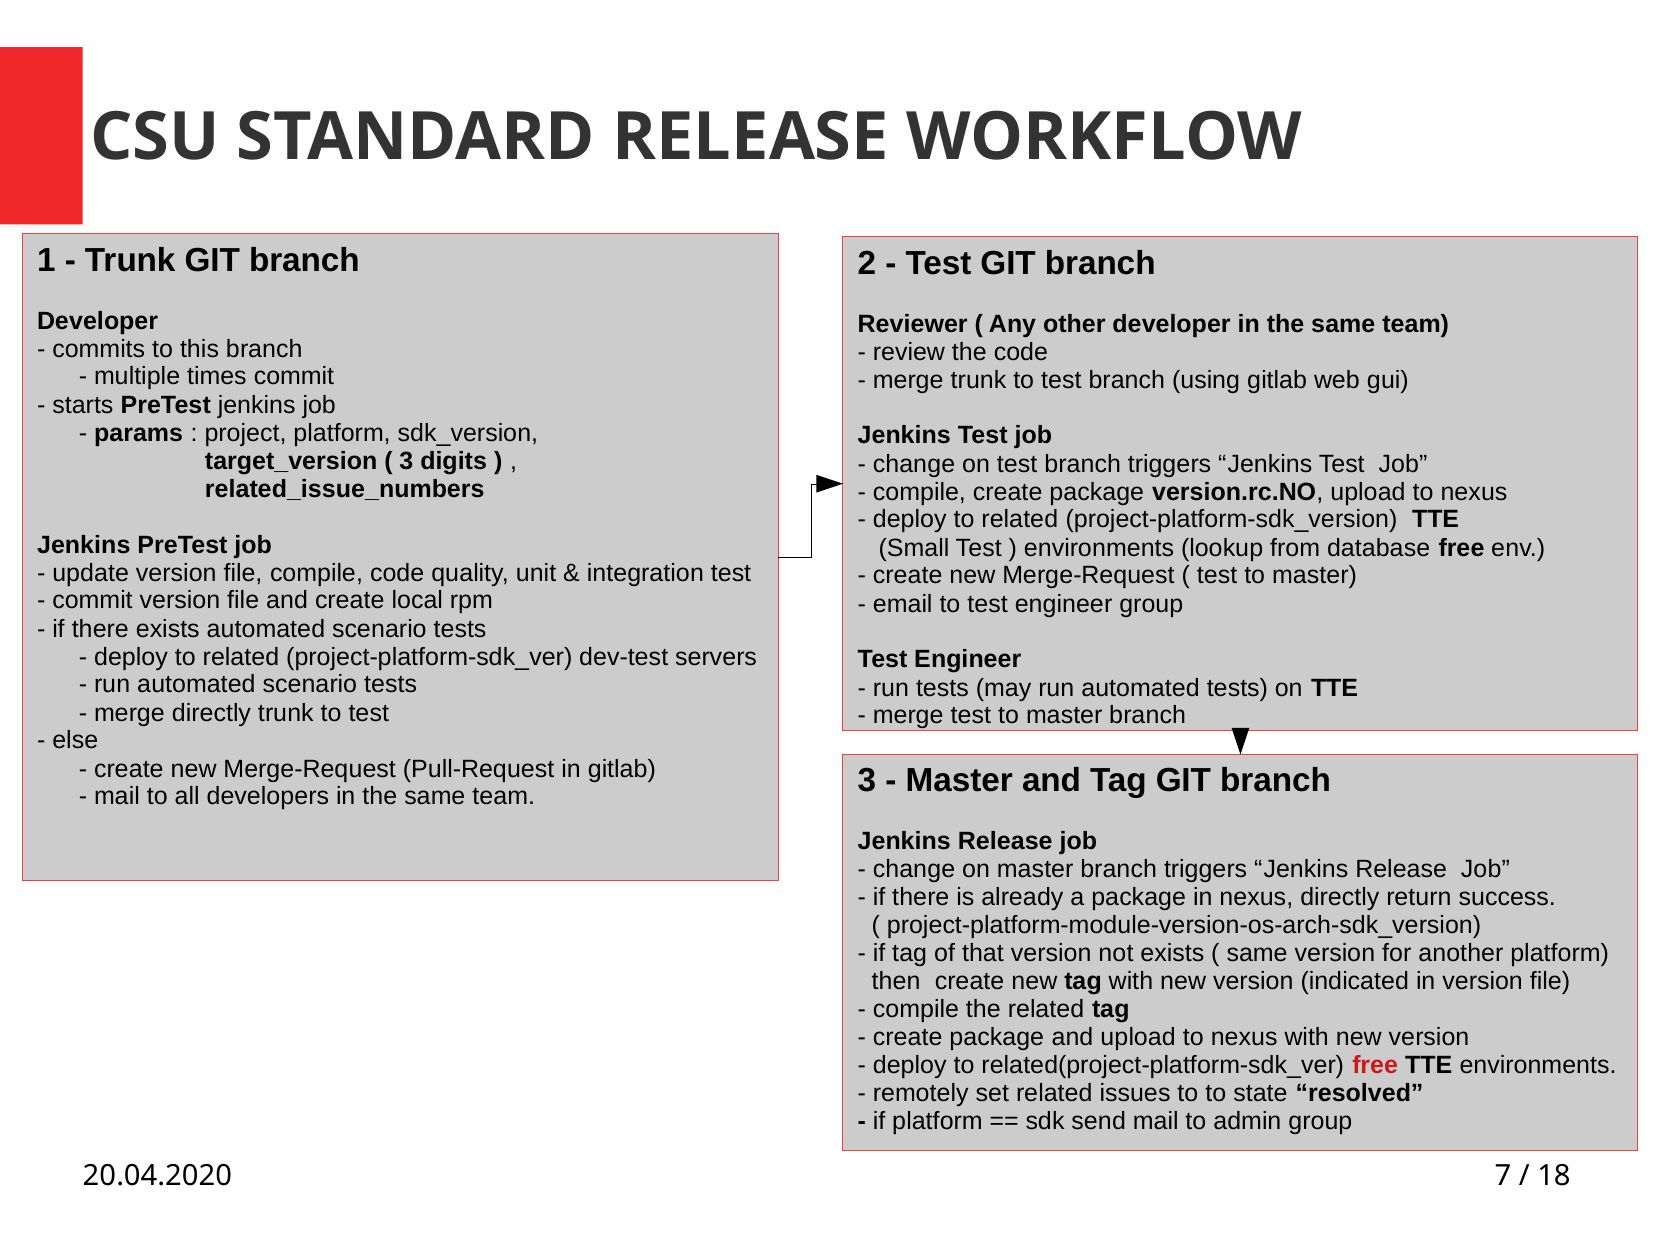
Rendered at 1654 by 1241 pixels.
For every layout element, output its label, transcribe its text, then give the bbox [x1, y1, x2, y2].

text_box 1 - Trunk GIT branch Developer - commits to this branch - multiple times commit - starts PreTest jenkins job - params : project, platform, sdk_version, target_version ( 3 digits ) , related_issue_numbers Jenkins PreTest job - update version file, compile, code quality, unit & integration test - commit version file and create local rpm - if there exists automated scenario tests - deploy to related (project-platform-sdk_ver) dev-test servers - run automated scenario tests - merge directly trunk to test - else - create new Merge-Request (Pull-Request in gitlab) - mail to all developers in the same team. [22, 233, 779, 881]
text_box 3 - Master and Tag GIT branch Jenkins Release job - change on master branch triggers “Jenkins Release Job” - if there is already a package in nexus, directly return success. ( project-platform-module-version-os-arch-sdk_version) - if tag of that version not exists ( same version for another platform) then create new tag with new version (indicated in version file) - compile the related tag - create package and upload to nexus with new version - deploy to related(project-platform-sdk_ver) free TTE environments. - remotely set related issues to to state “resolved” - if platform == sdk send mail to admin group [842, 754, 1638, 1151]
title CSU STANDARD RELEASE WORKFLOW [89, 26, 1621, 241]
text_box 2 - Test GIT branch Reviewer ( Any other developer in the same team) - review the code - merge trunk to test branch (using gitlab web gui) Jenkins Test job - change on test branch triggers “Jenkins Test Job” - compile, create package version.rc.NO, upload to nexus - deploy to related (project-platform-sdk_version) TTE (Small Test ) environments (lookup from database free env.) - create new Merge-Request ( test to master) - email to test engineer group Test Engineer - run tests (may run automated tests) on TTE - merge test to master branch [842, 236, 1638, 731]
